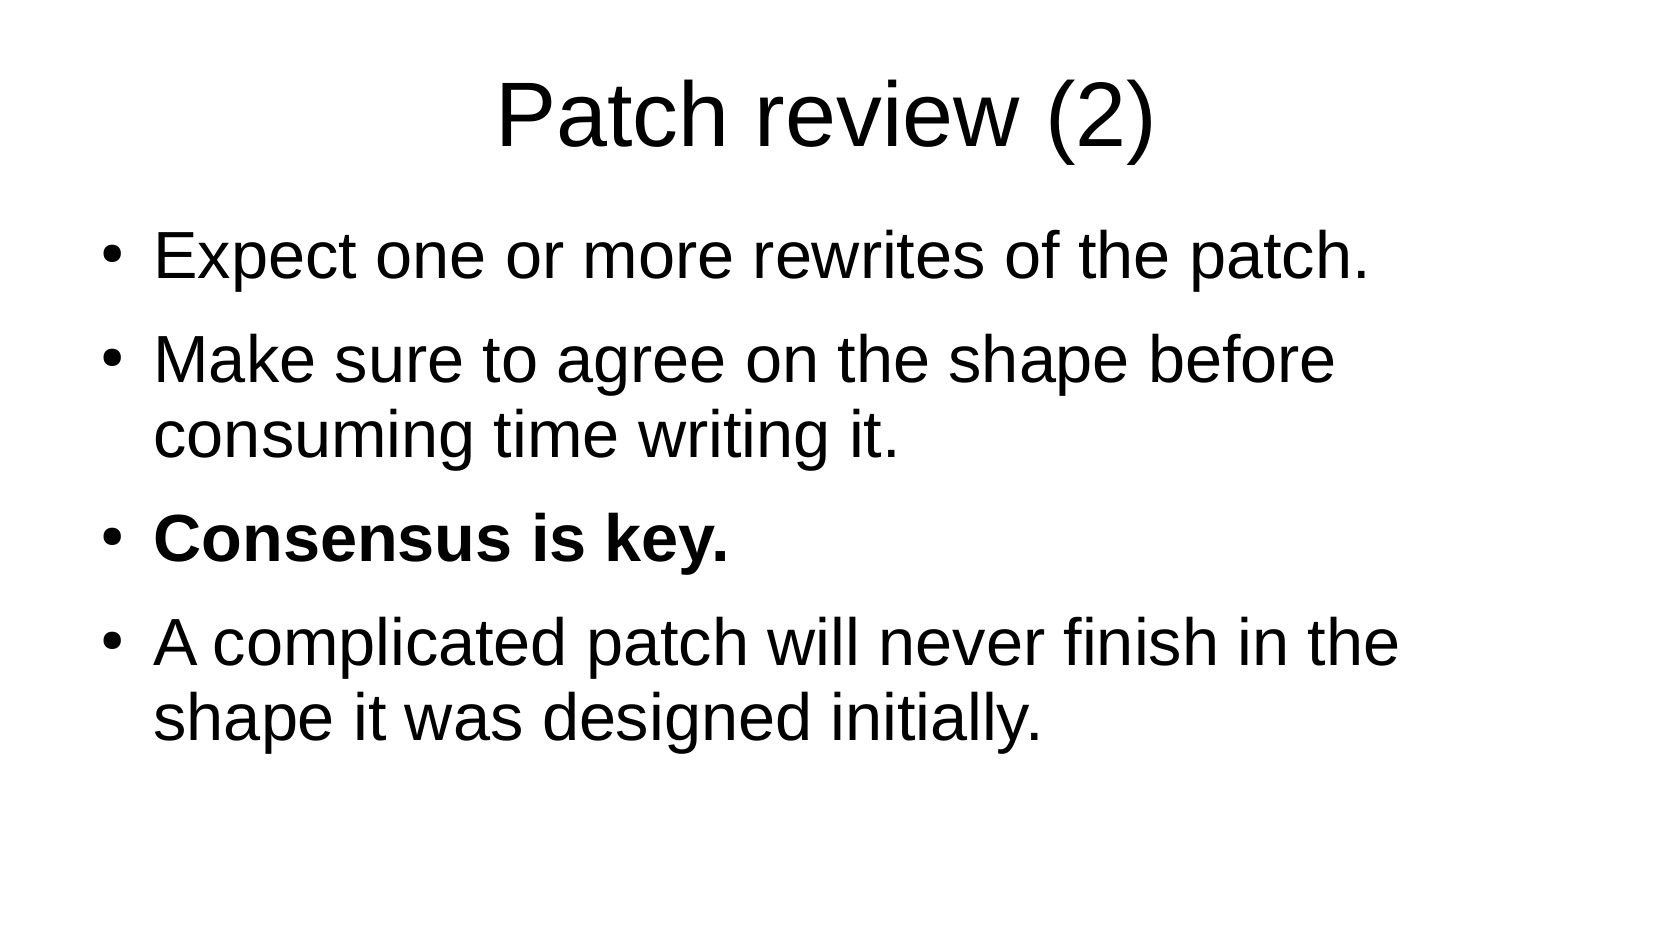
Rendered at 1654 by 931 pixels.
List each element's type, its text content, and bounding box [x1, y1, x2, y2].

title Patch review (2) [82, 37, 1571, 193]
list Expect one or more rewrites of the patch. Make sure to agree on the shape before consuming time writing it. Consensus is key. A complicated patch will never finish in the shape it was designed initially. [82, 217, 1571, 811]
